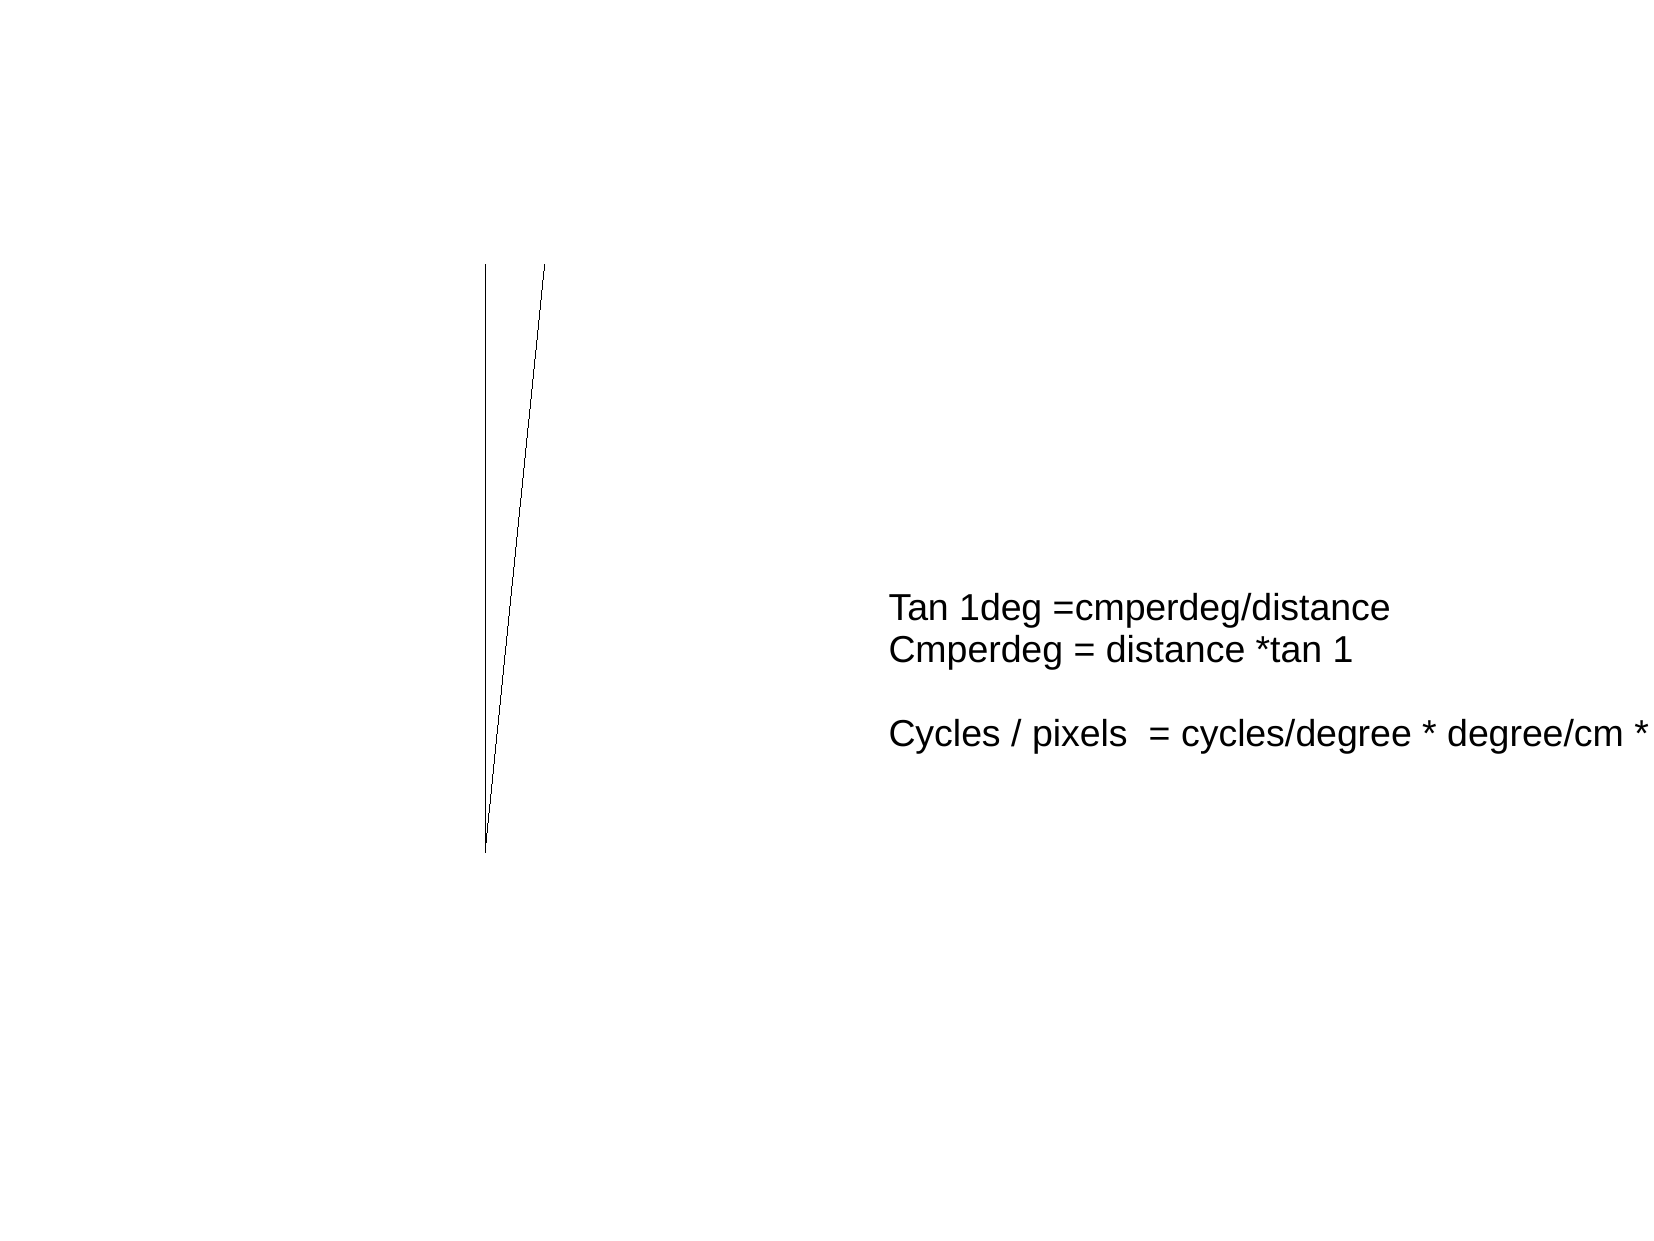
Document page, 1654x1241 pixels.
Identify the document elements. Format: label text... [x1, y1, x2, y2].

text_box Tan 1deg =cmperdeg/distance Cmperdeg = distance *tan 1 Cycles / pixels = cycles/degree * degree/cm * cm/pixe [873, 578, 1654, 804]
